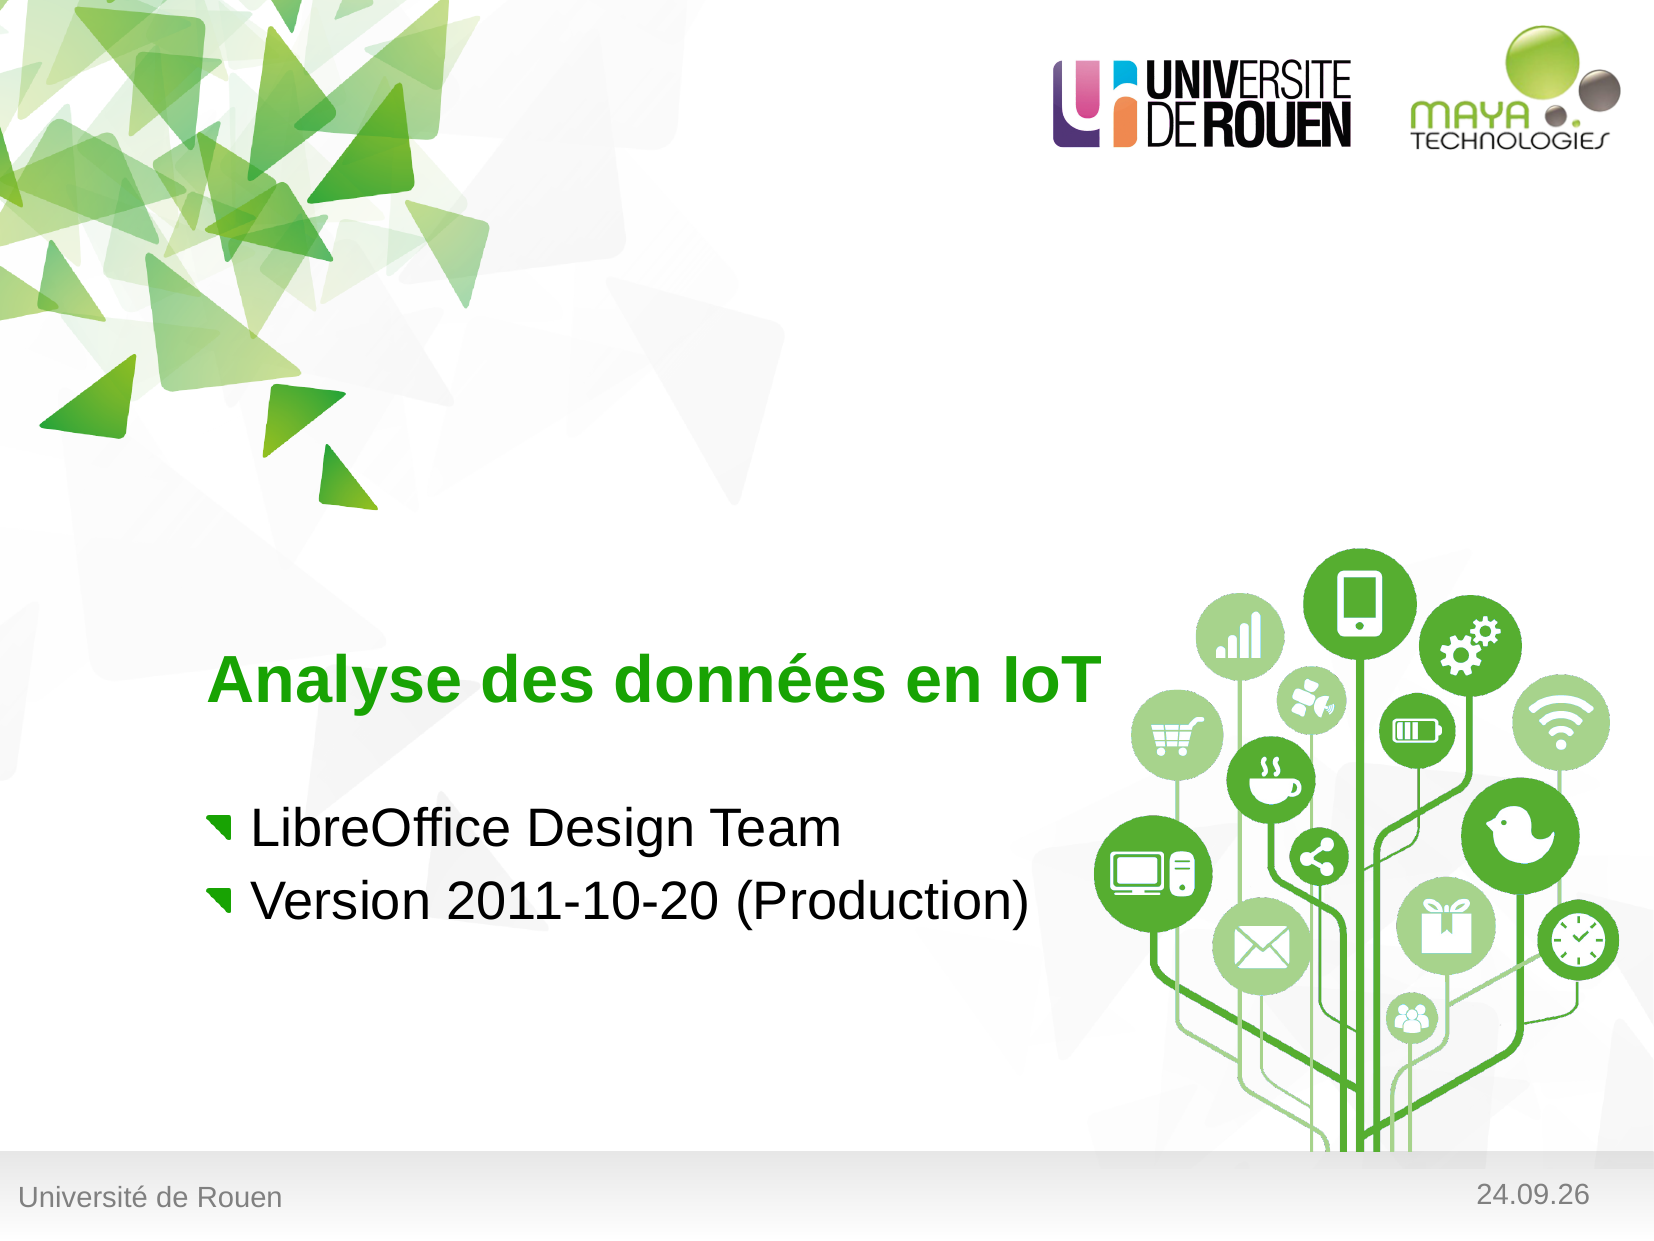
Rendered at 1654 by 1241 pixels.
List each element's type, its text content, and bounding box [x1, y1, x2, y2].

picture [915, 546, 1654, 1169]
title Analyse des données en IoT [206, 590, 1092, 768]
picture [0, 0, 798, 948]
picture [1410, 25, 1621, 151]
list LibreOffice Design Team Version 2011-10-20 (Production) [206, 797, 1477, 1241]
picture [1053, 59, 1351, 149]
